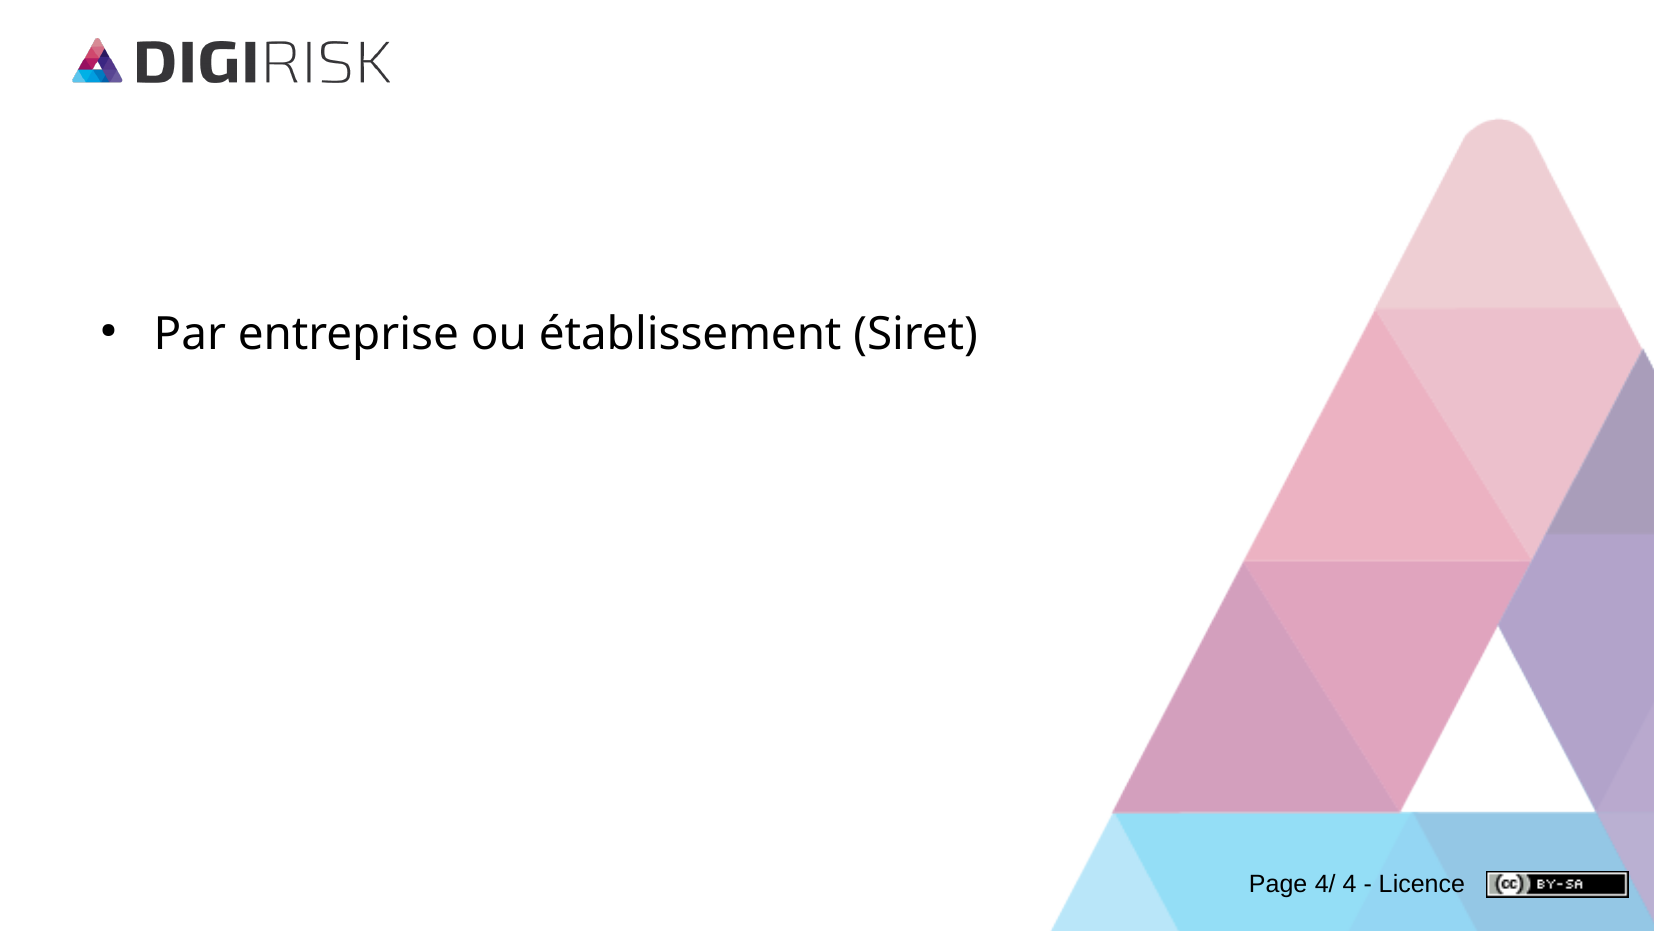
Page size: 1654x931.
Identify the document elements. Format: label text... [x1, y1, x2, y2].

picture [70, 35, 390, 83]
picture [1486, 871, 1629, 898]
list Par entreprise ou établissement (Siret) [82, 300, 1571, 840]
